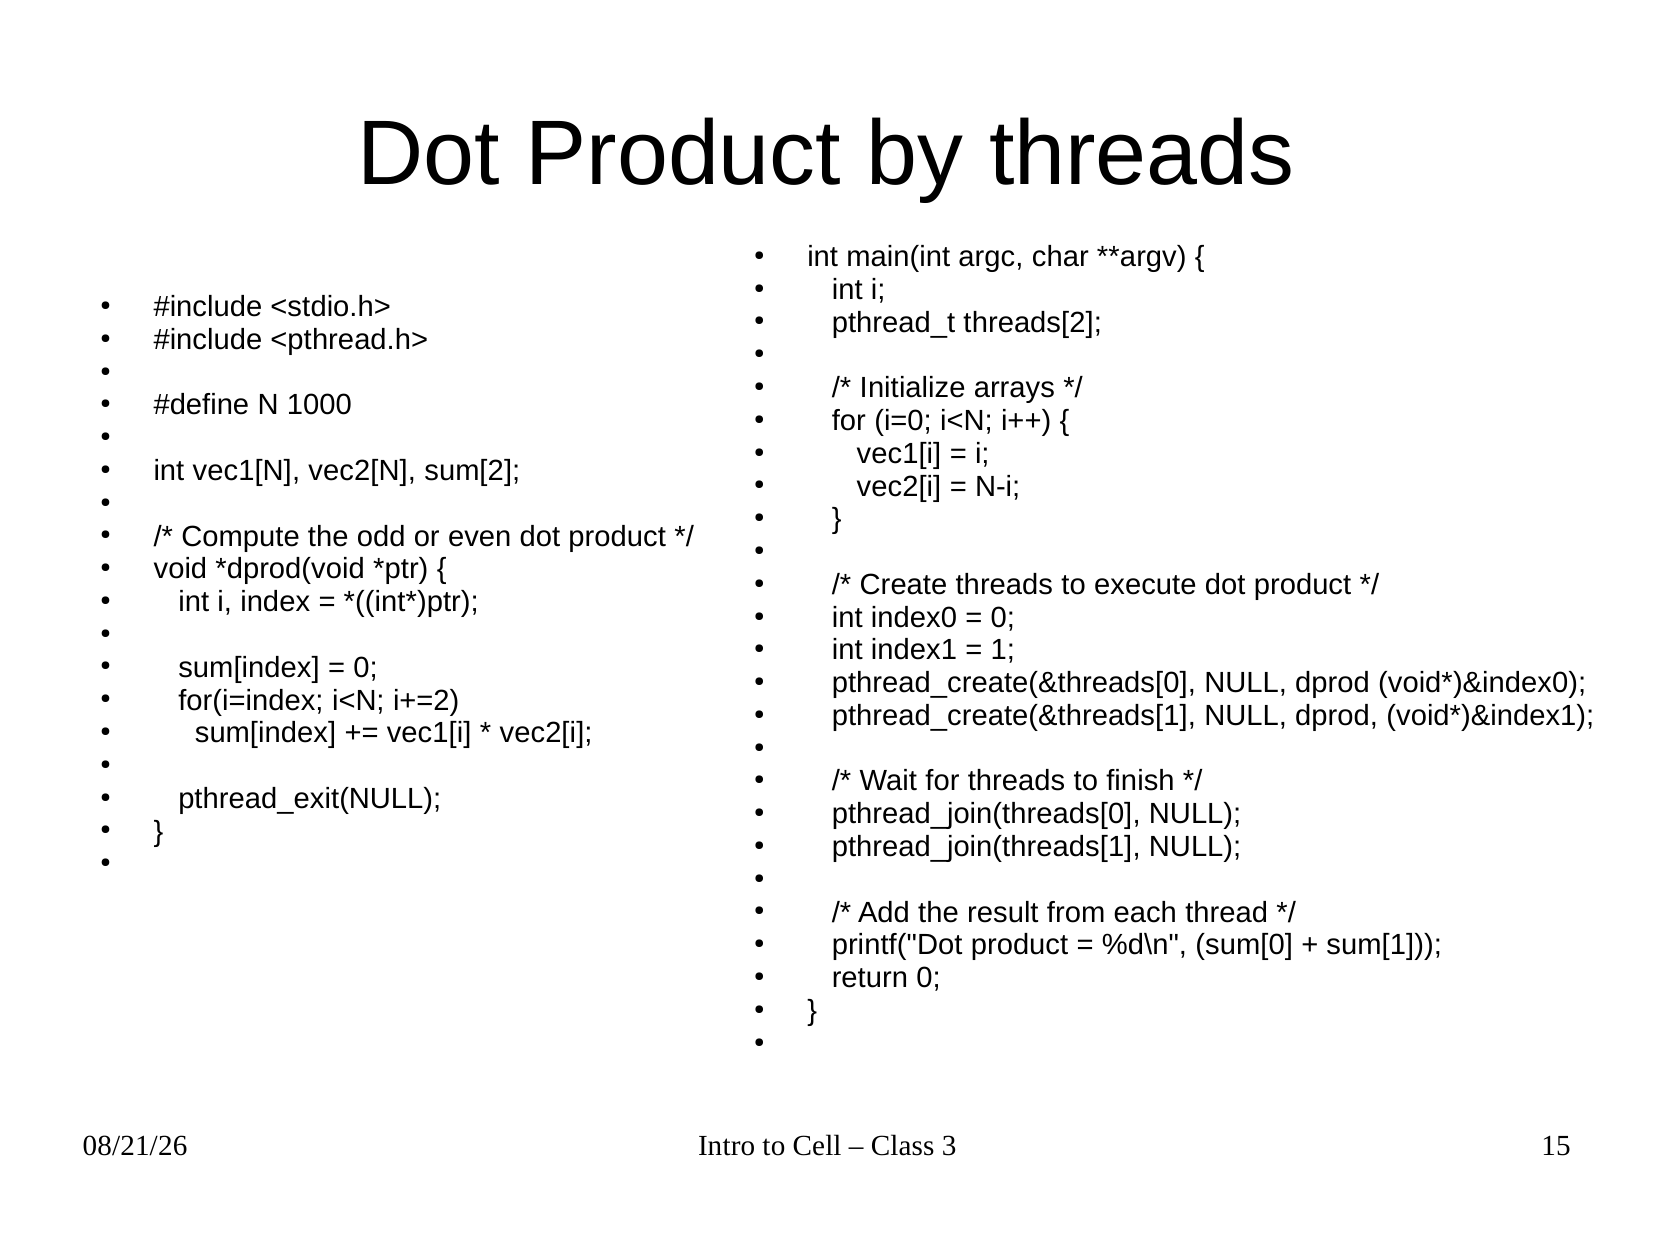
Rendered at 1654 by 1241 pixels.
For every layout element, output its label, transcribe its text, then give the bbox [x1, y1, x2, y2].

list #include <stdio.h> #include <pthread.h> #define N 1000 int vec1[N], vec2[N], sum[2]; /* Compute the odd or even dot product */ void *dprod(void *ptr) { int i, index = *((int*)ptr); sum[index] = 0; for(i=index; i<N; i+=2) sum[index] += vec1[i] * vec2[i]; pthread_exit(NULL); } [82, 290, 713, 1109]
title Dot Product by threads [82, 49, 1571, 257]
list int main(int argc, char **argv) { int i; pthread_t threads[2]; /* Initialize arrays */ for (i=0; i<N; i++) { vec1[i] = i; vec2[i] = N-i; } /* Create threads to execute dot product */ int index0 = 0; int index1 = 1; pthread_create(&threads[0], NULL, dprod (void*)&index0); pthread_create(&threads[1], NULL, dprod, (void*)&index1); /* Wait for threads to finish */ pthread_join(threads[0], NULL); pthread_join(threads[1], NULL); /* Add the result from each thread */ printf("Dot product = %d\n", (sum[0] + sum[1])); return 0; } [736, 240, 1651, 1060]
